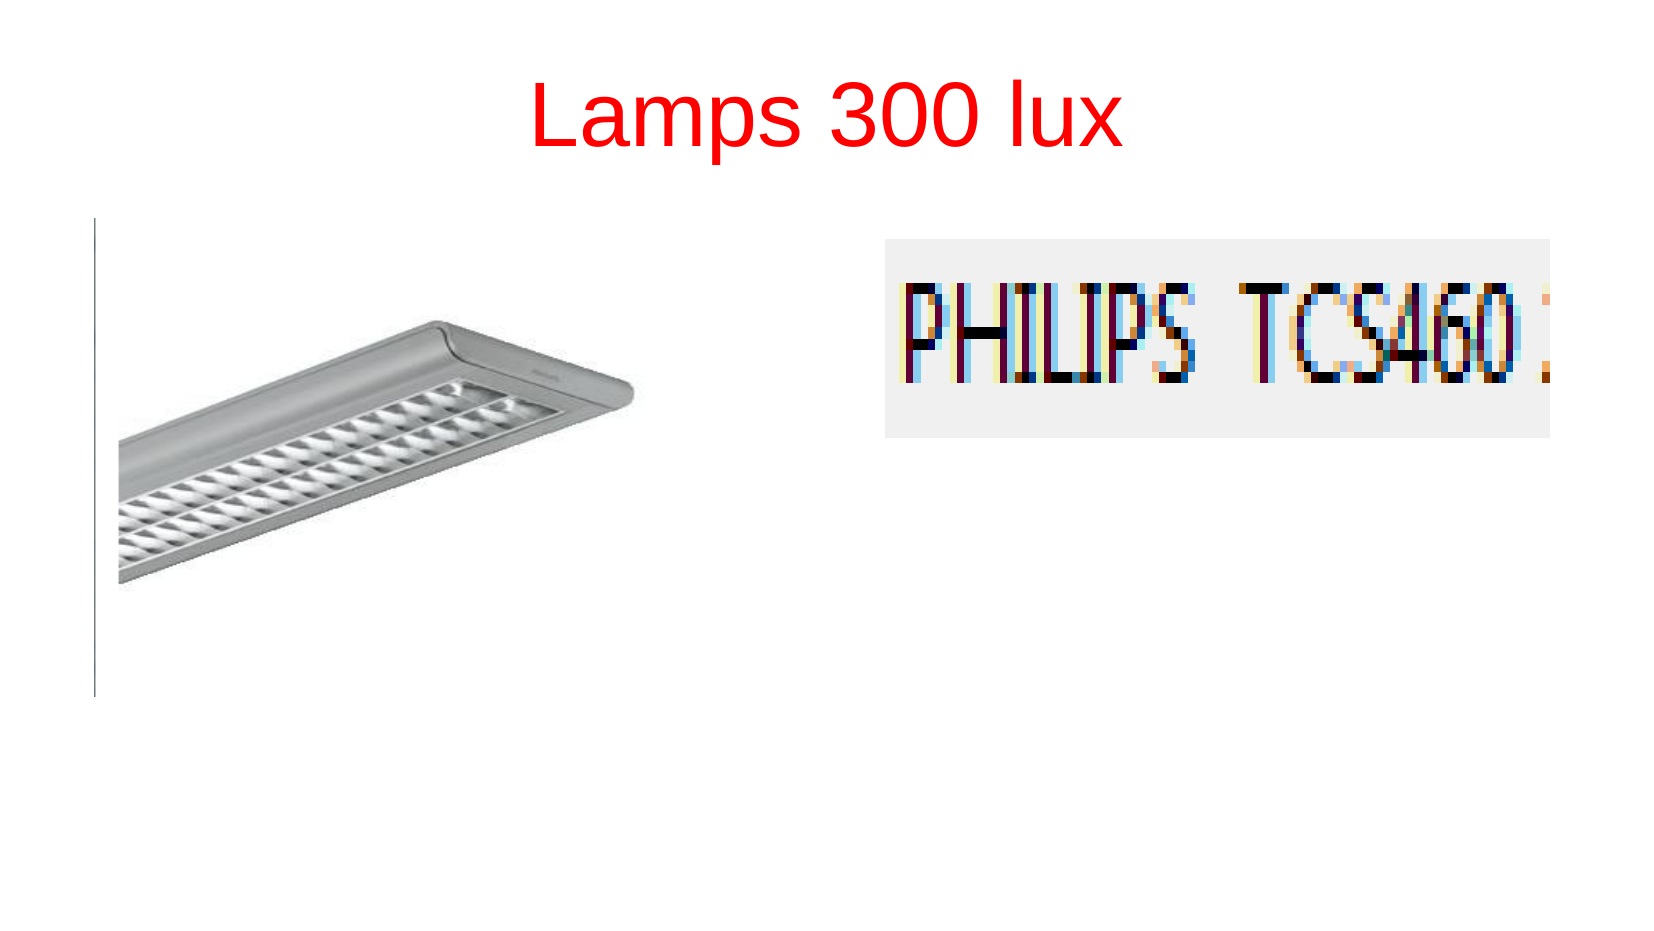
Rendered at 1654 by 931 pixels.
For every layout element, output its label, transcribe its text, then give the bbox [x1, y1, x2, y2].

title Lamps 300 lux [82, 43, 1571, 186]
picture [885, 228, 1550, 450]
picture [94, 218, 731, 697]
